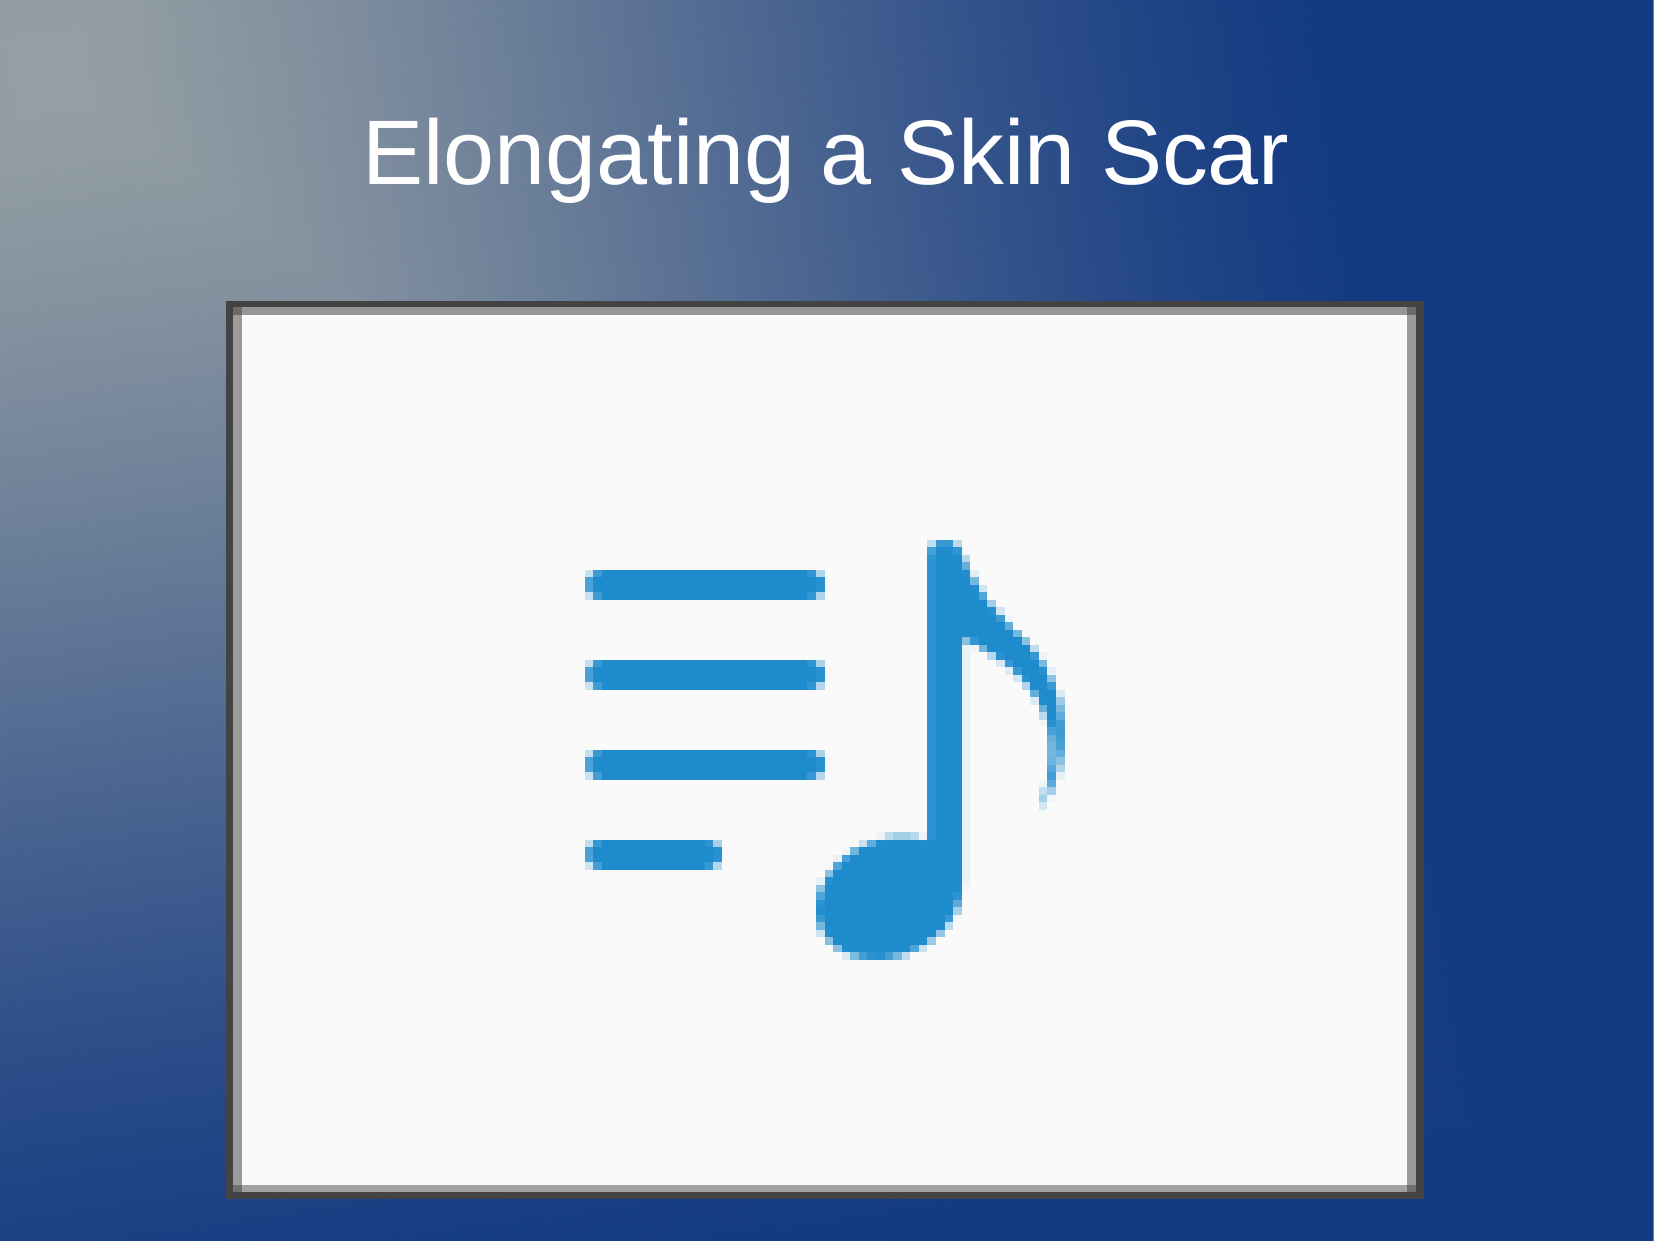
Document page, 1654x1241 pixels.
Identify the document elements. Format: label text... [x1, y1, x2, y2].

title Elongating a Skin Scar [82, 56, 1571, 250]
text_box [225, 300, 1426, 1201]
picture [0, 0, 1654, 1241]
